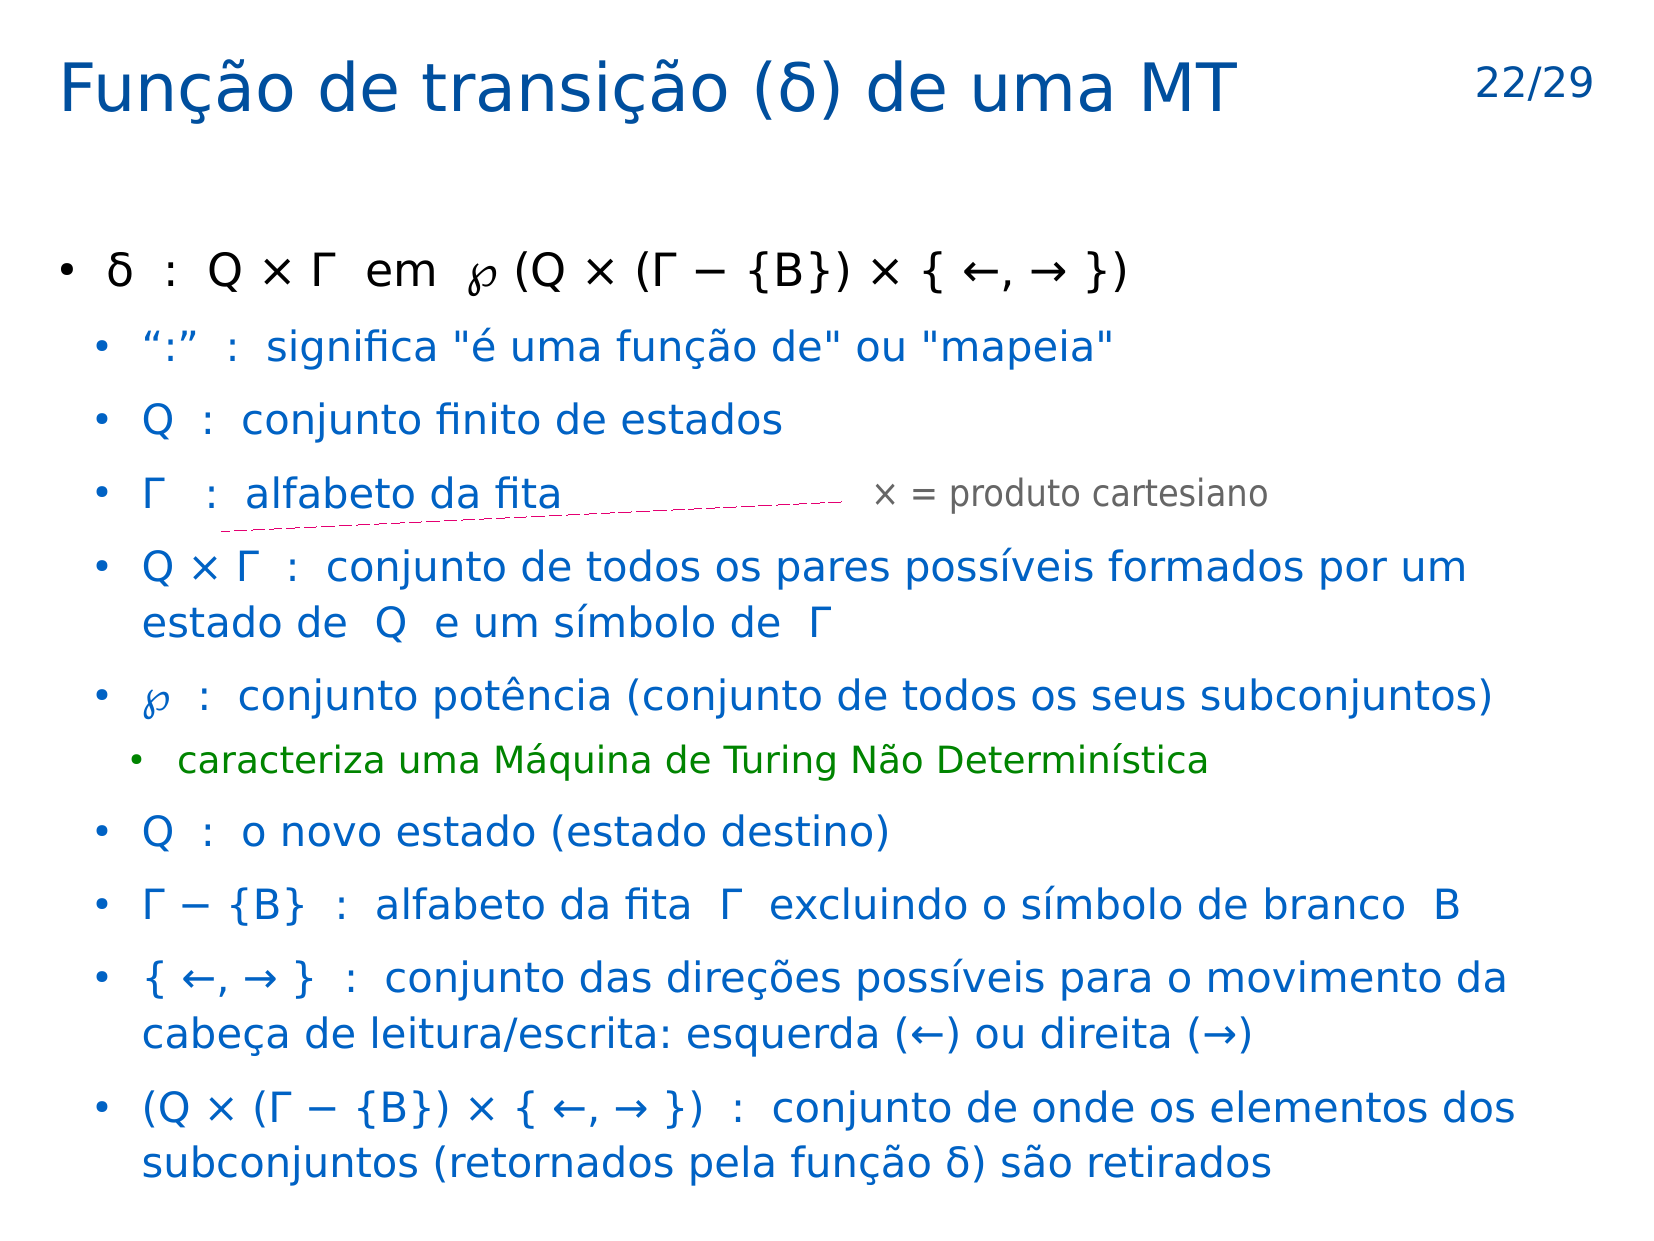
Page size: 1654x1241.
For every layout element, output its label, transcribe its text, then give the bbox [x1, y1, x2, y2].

title Função de transição (δ) de uma MT [59, 29, 1625, 148]
text_box × = produto cartesiano [856, 457, 1625, 532]
list δ : Q × Γ em ℘ (Q × (Γ − {B}) × { ←, → }) “:” : significa "é uma função de" ou "mapeia" Q : conjunto finito de estados Γ : alfabeto da fita Q × Γ : conjunto de todos os pares possíveis formados por um estado de Q e um símbolo de Γ ℘ : conjunto potência (conjunto de todos os seus subconjuntos) caracteriza uma Máquina de Turing Não Determinística Q : o novo estado (estado destino) Γ − {B} : alfabeto da fita Γ excluindo o símbolo de branco B { ←, → } : conjunto das direções possíveis para o movimento da cabeça de leitura/escrita: esquerda (←) ou direita (→) (Q × (Γ − {B}) × { ←, → }) : conjunto de onde os elementos dos subconjuntos (retornados pela função δ) são retirados [59, 236, 1595, 1211]
